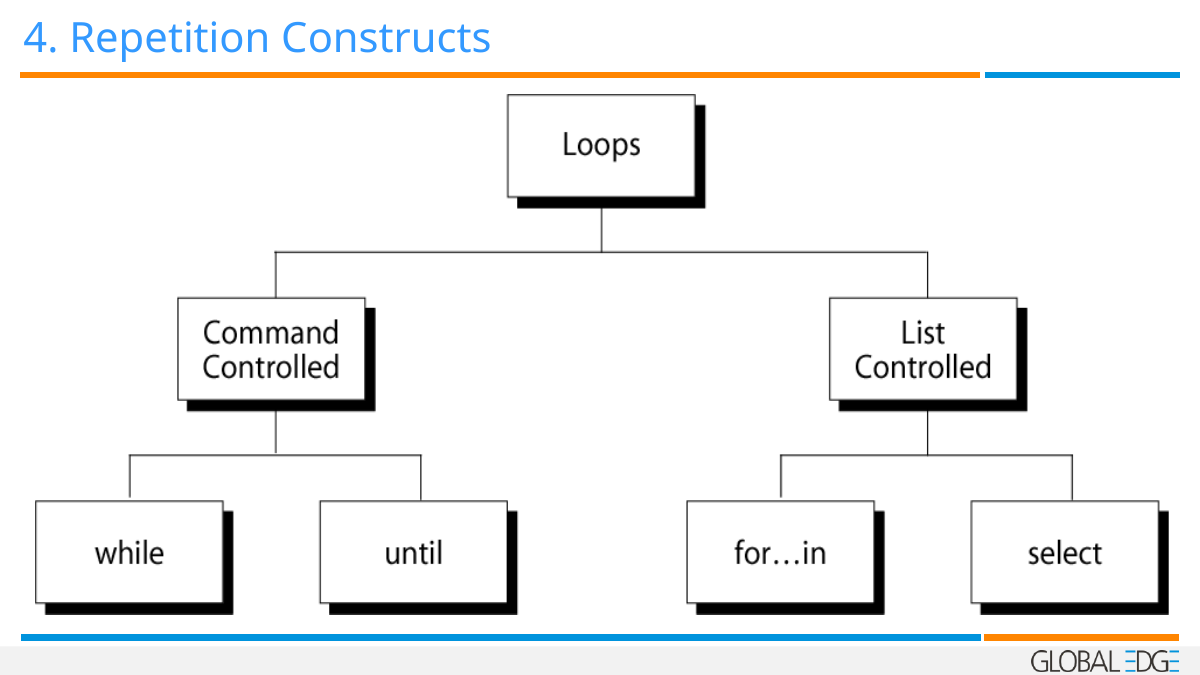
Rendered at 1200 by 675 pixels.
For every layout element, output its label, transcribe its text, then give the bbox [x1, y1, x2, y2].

picture [35, 94, 1170, 615]
title 4. Repetition Constructs [12, 9, 1088, 63]
picture [1031, 650, 1179, 672]
